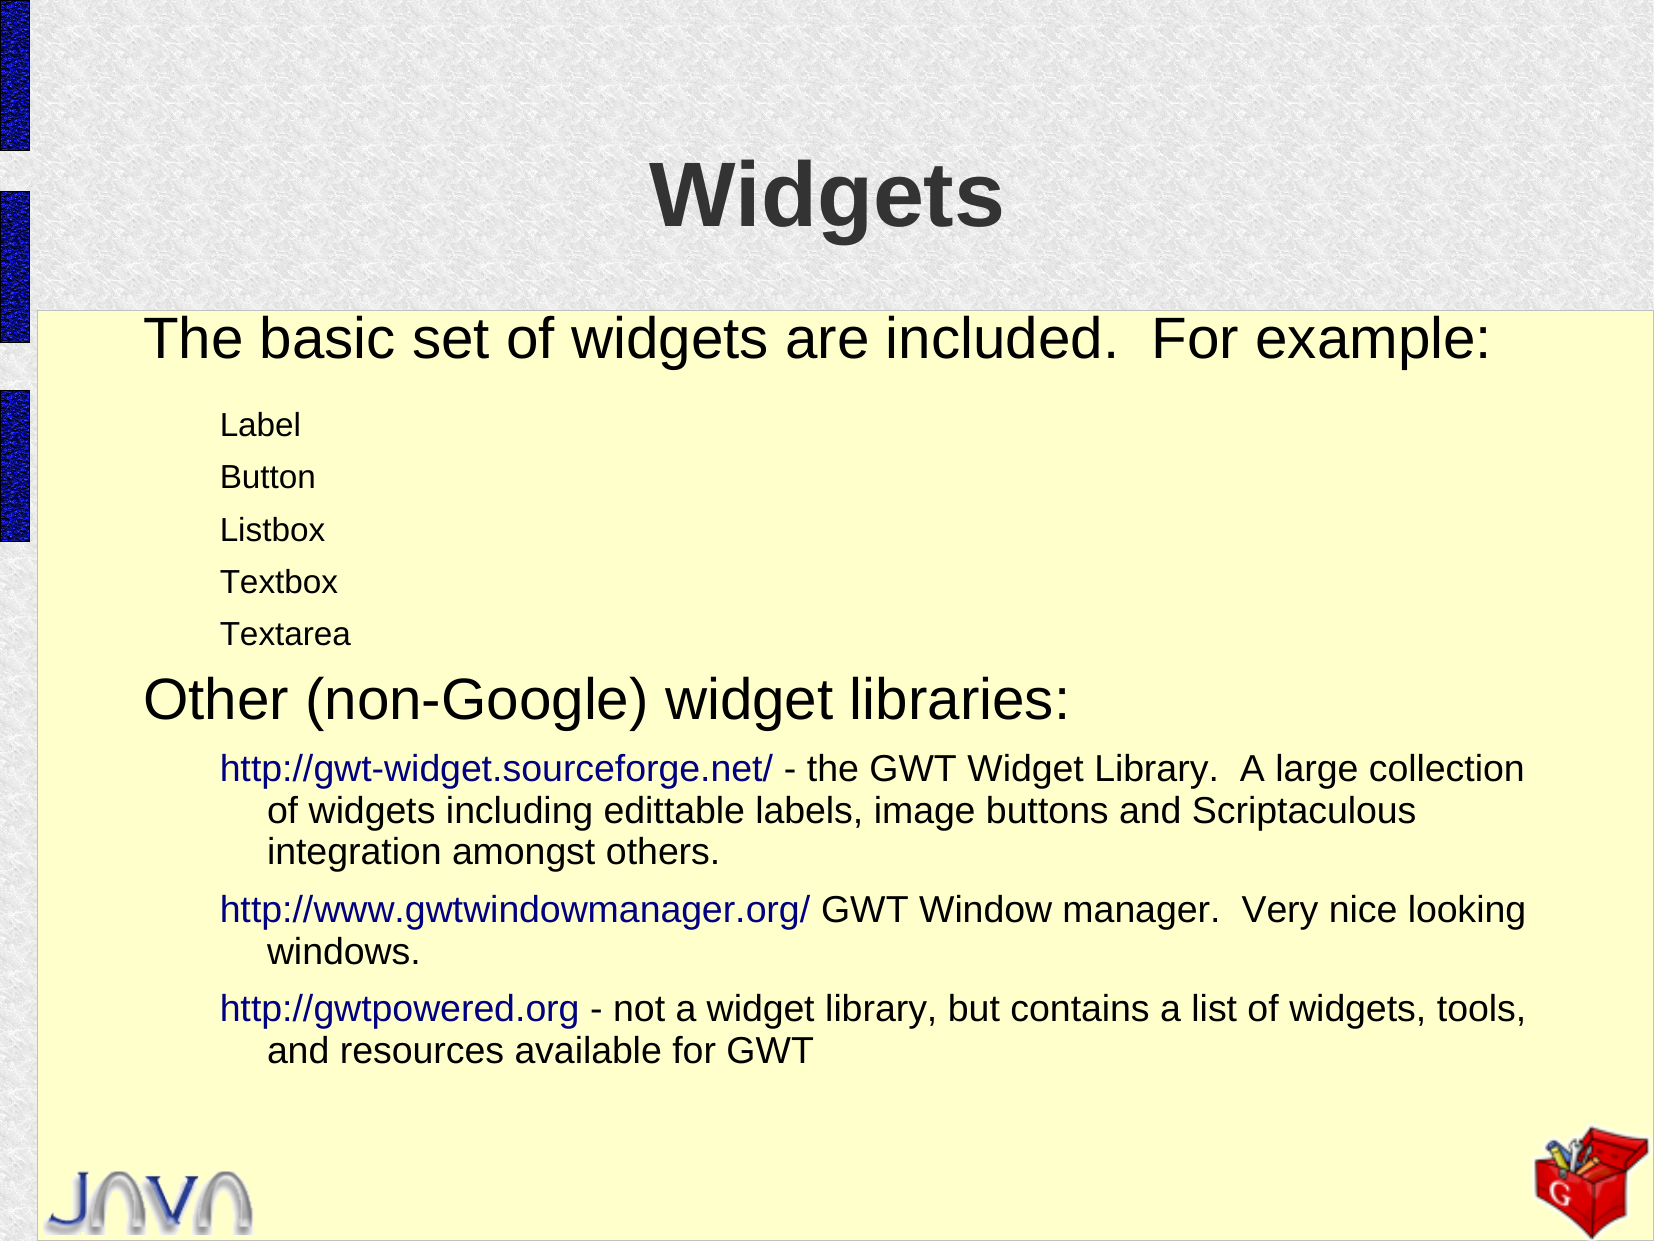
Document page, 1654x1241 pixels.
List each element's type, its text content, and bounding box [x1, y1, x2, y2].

picture [1525, 1118, 1654, 1241]
picture [0, 0, 1654, 1241]
list The basic set of widgets are included. For example: Label Button Listbox Textbox Textarea Other (non-Google) widget libraries: http://gwt-widget.sourceforge.net/ - the GWT Widget Library. A large collection of widgets including edittable labels, image buttons and Scriptaculous integration amongst others. http://www.gwtwindowmanager.org/ GWT Window manager. Very nice looking windows. http://gwtpowered.org - not a widget library, but contains a list of widgets, tools, and resources available for GWT [125, 305, 1538, 1212]
picture [1, 192, 29, 342]
picture [1, 1, 29, 150]
picture [1, 391, 29, 541]
title Widgets [121, 91, 1534, 299]
picture [43, 1162, 263, 1235]
